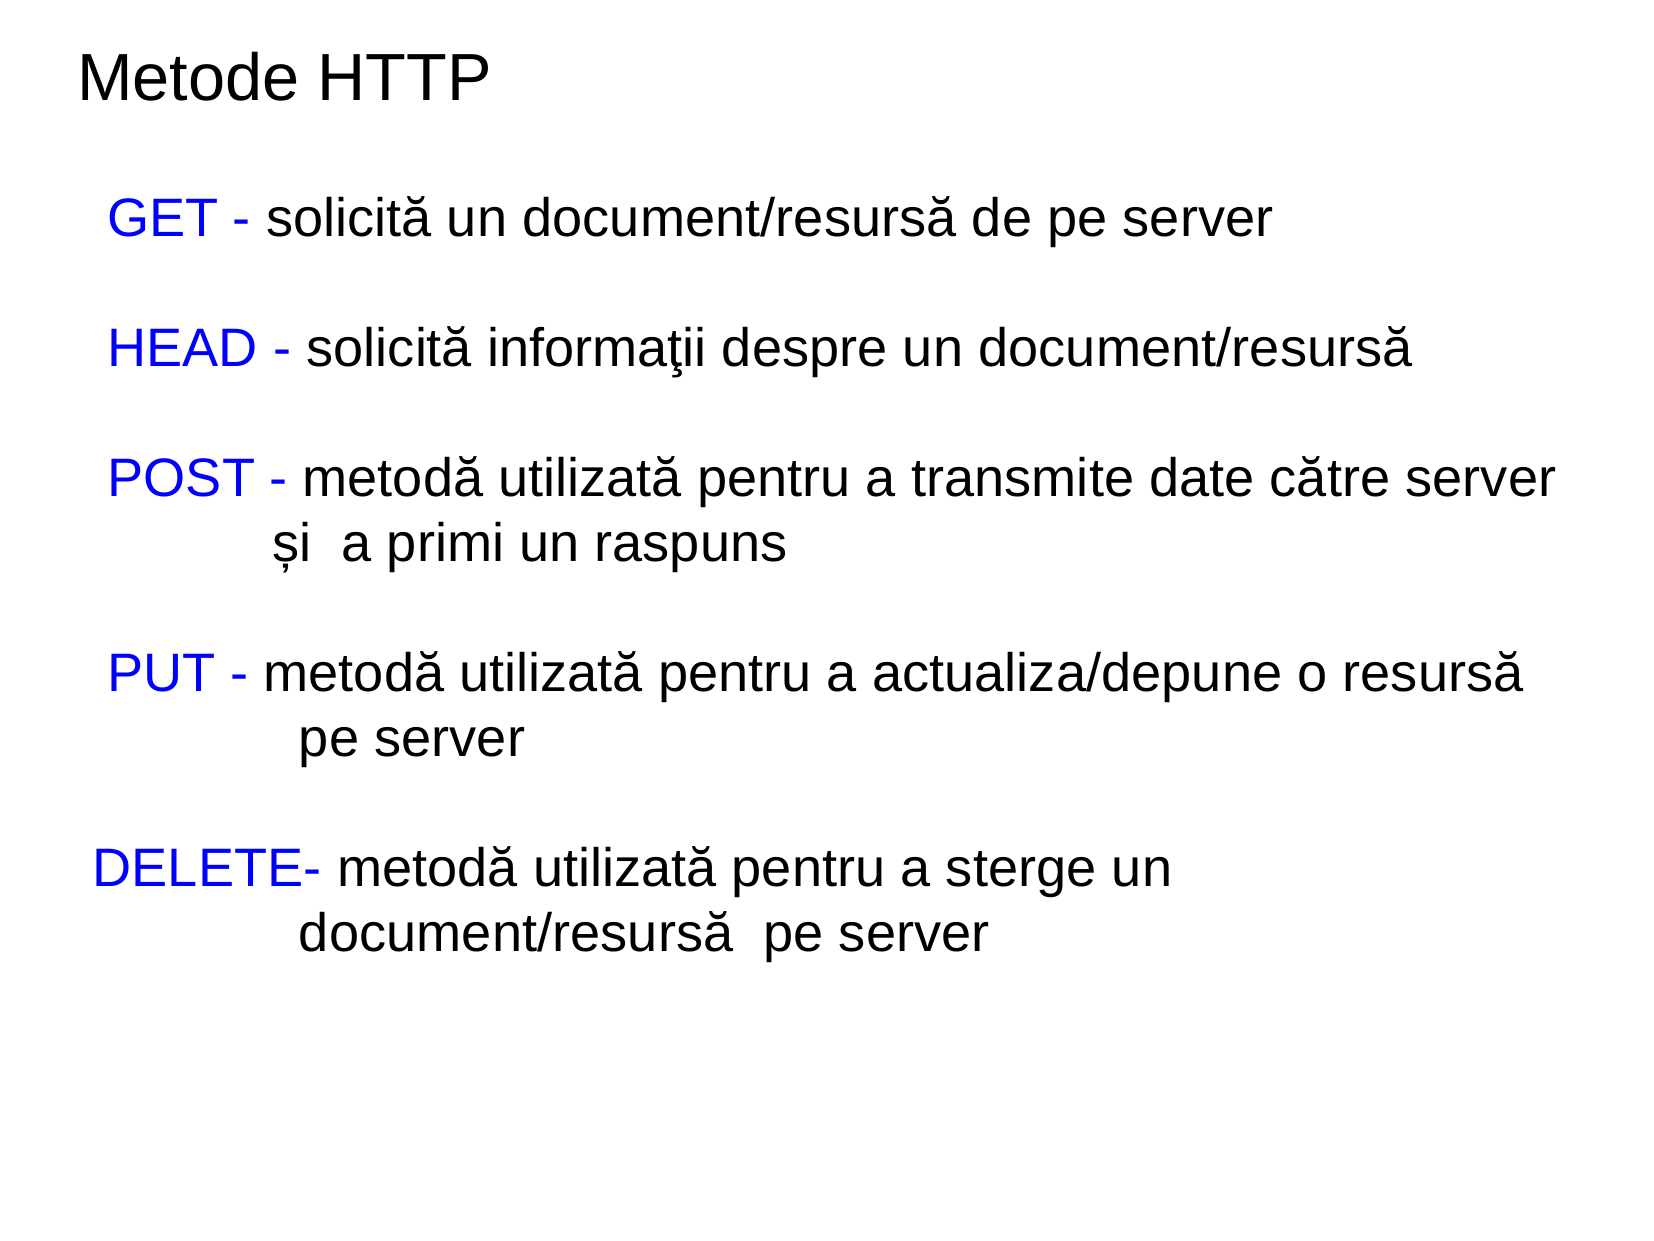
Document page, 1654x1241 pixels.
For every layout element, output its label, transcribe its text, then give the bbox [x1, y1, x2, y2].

text_box Metode HTTP GET - solicită un document/resursă de pe server HEAD - solicită informaţii despre un document/resursă POST - metodă utilizată pentru a transmite date către server și a primi un raspuns PUT - metodă utilizată pentru a actualiza/depune o resursă pe server DELETE- metodă utilizată pentru a sterge un document/resursă pe server [62, 26, 1654, 1052]
